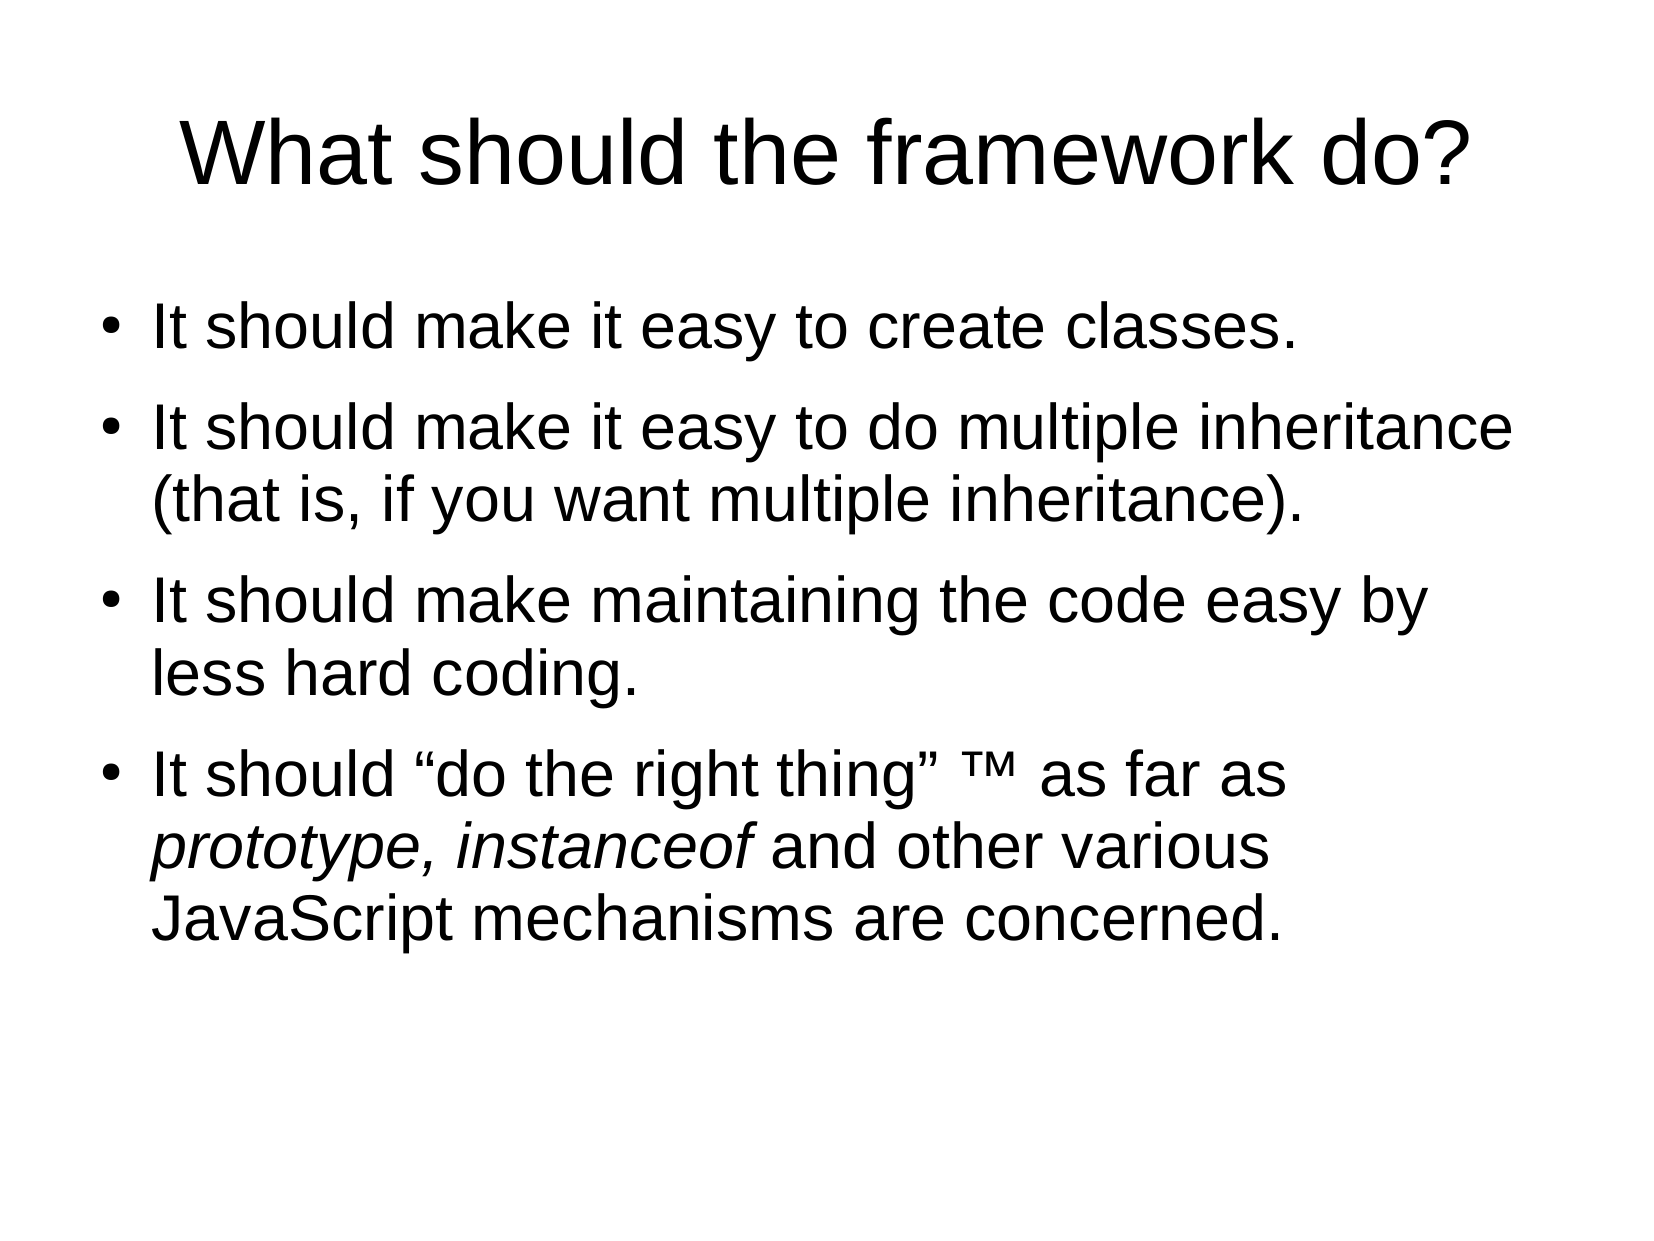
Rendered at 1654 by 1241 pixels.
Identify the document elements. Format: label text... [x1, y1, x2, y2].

title What should the framework do? [82, 49, 1571, 257]
list It should make it easy to create classes. It should make it easy to do multiple inheritance (that is, if you want multiple inheritance). It should make maintaining the code easy by less hard coding. It should “do the right thing” ™ as far as prototype, instanceof and other various JavaScript mechanisms are concerned. [82, 290, 1538, 1010]
